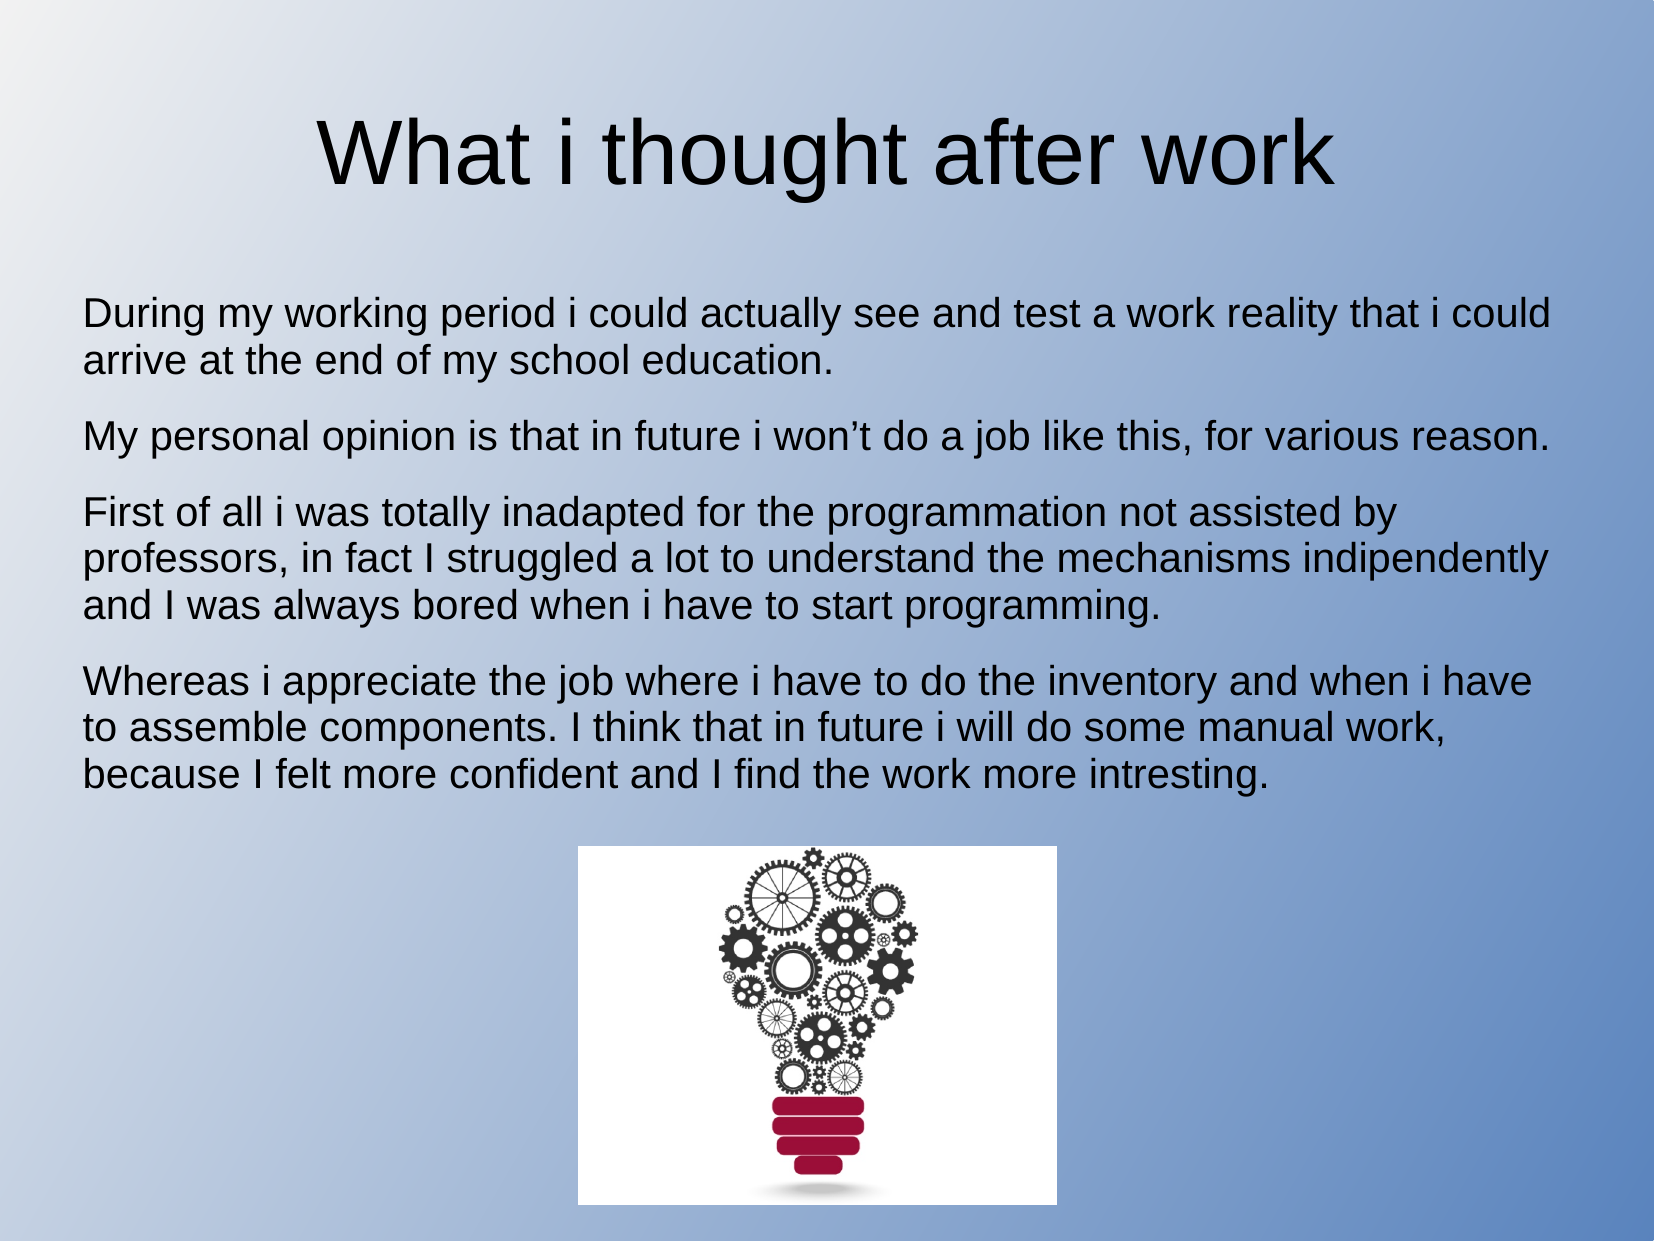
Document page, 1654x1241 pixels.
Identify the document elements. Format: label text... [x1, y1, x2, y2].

picture [578, 846, 1057, 1205]
list During my working period i could actually see and test a work reality that i could arrive at the end of my school education. My personal opinion is that in future i won’t do a job like this, for various reason. First of all i was totally inadapted for the programmation not assisted by professors, in fact I struggled a lot to understand the mechanisms indipendently and I was always bored when i have to start programming. Whereas i appreciate the job where i have to do the inventory and when i have to assemble components. I think that in future i will do some manual work, because I felt more confident and I find the work more intresting. [82, 290, 1571, 1010]
title What i thought after work [82, 49, 1571, 257]
